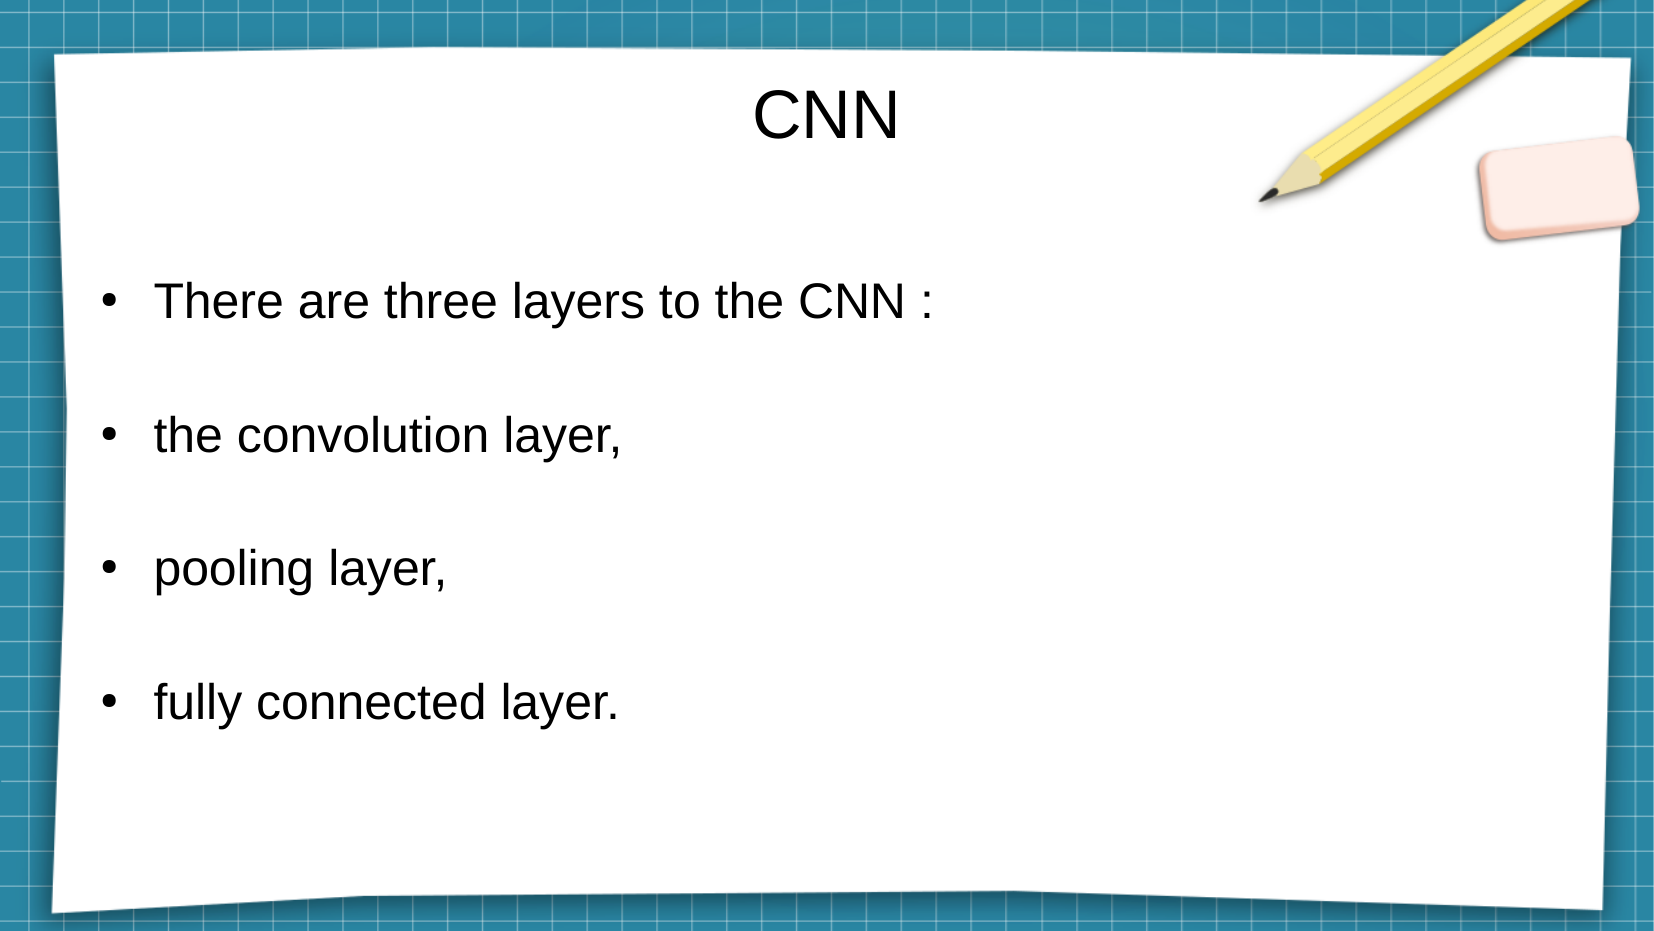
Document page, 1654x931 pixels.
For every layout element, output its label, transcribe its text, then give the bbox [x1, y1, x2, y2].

title CNN [82, 37, 1571, 193]
picture [0, 0, 1654, 931]
list There are three layers to the CNN : the convolution layer, pooling layer, fully connected layer. [82, 217, 1571, 758]
